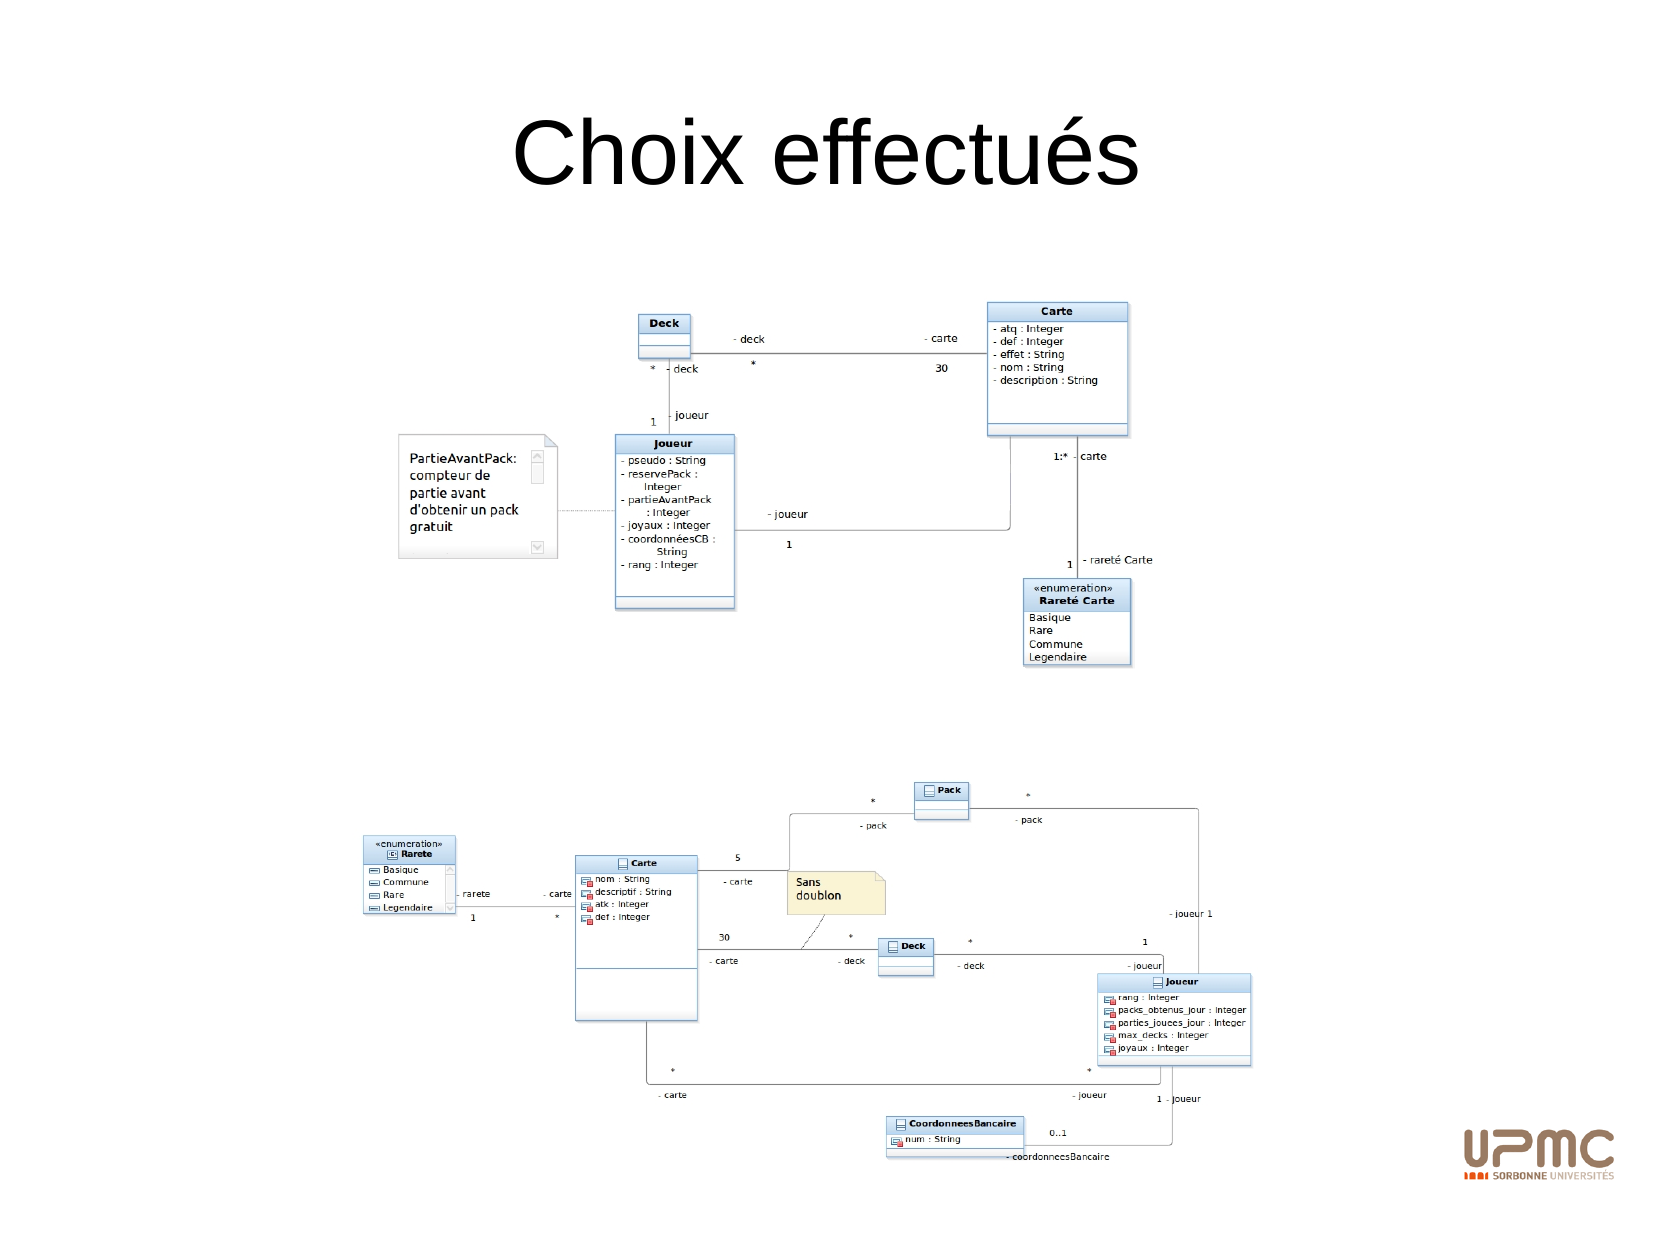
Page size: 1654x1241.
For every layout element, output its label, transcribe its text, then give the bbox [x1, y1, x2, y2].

picture [1464, 1104, 1614, 1205]
title Choix effectués [82, 49, 1571, 257]
picture [366, 283, 1205, 697]
picture [352, 765, 1276, 1205]
